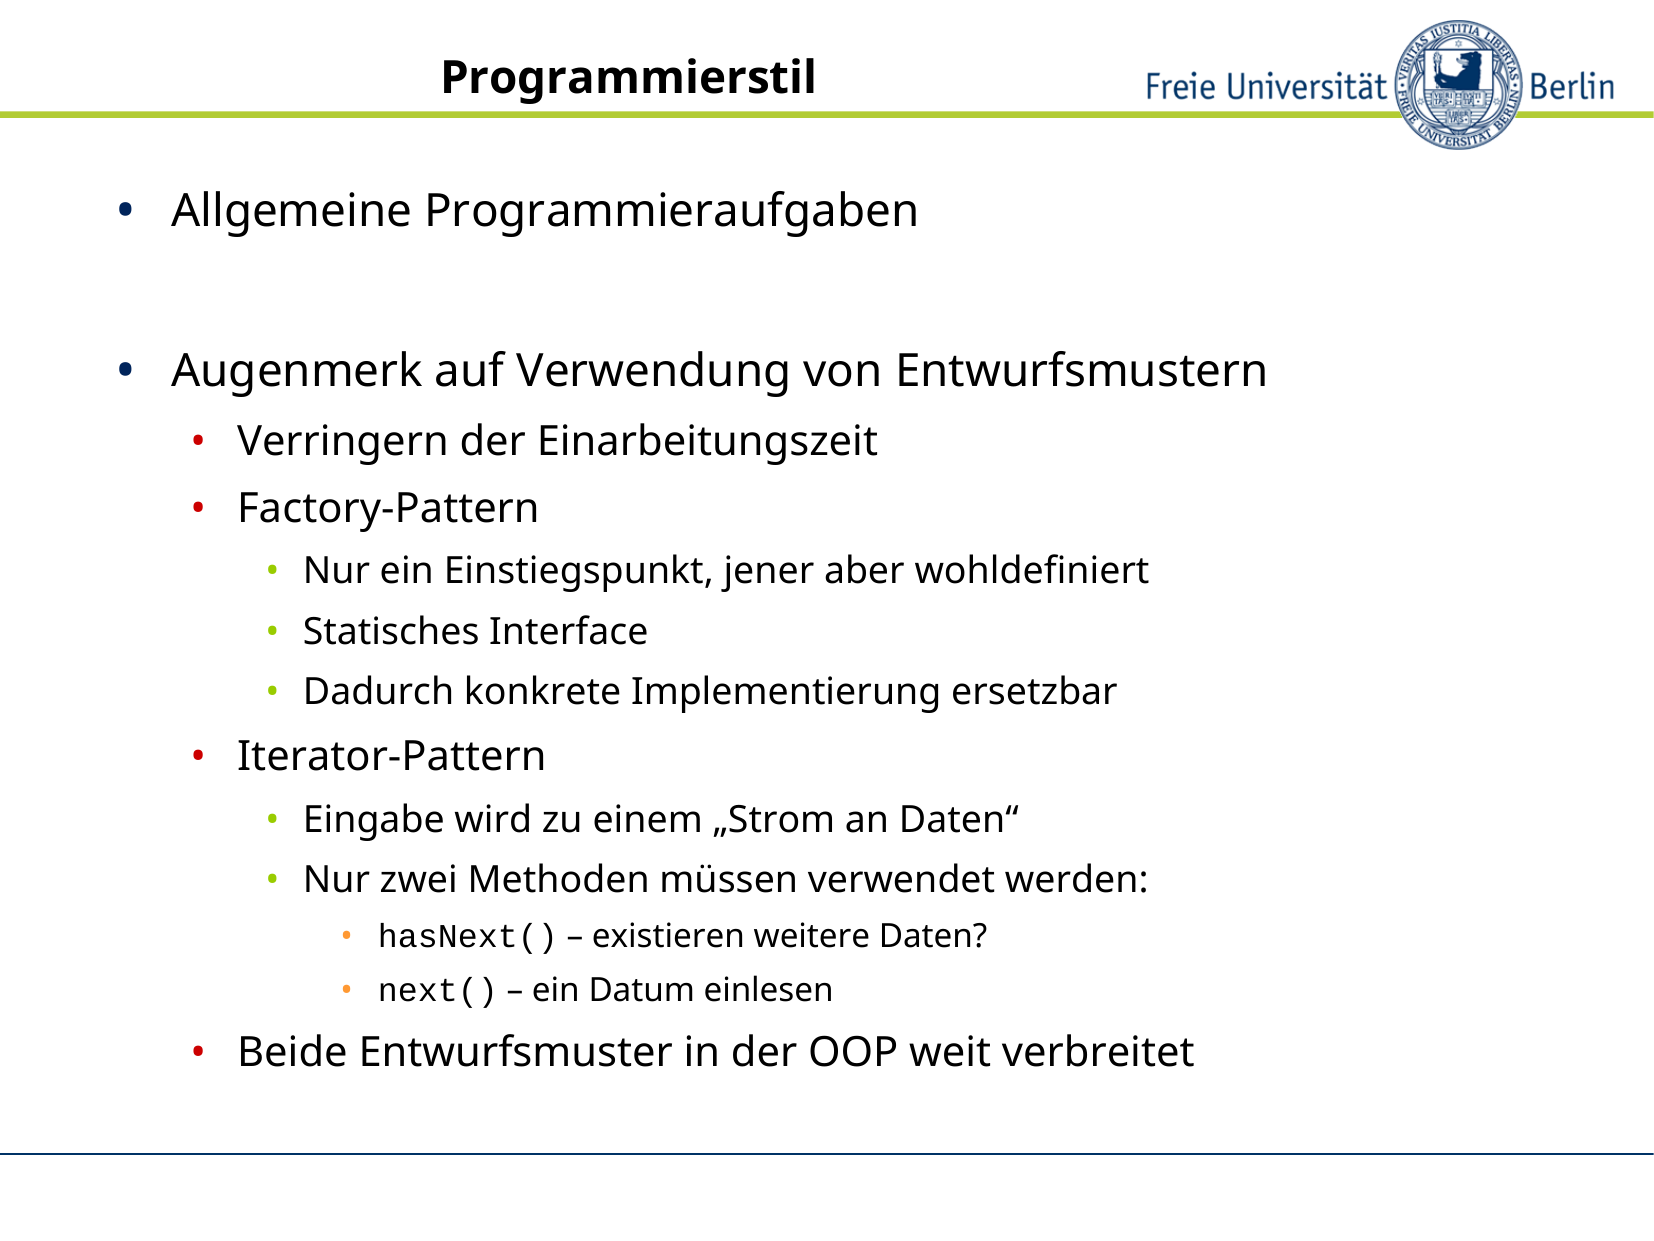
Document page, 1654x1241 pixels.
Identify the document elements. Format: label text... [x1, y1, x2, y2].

list Allgemeine Programmieraufgaben Augenmerk auf Verwendung von Entwurfsmustern Verringern der Einarbeitungszeit Factory-Pattern Nur ein Einstiegspunkt, jener aber wohldefiniert Statisches Interface Dadurch konkrete Implementierung ersetzbar Iterator-Pattern Eingabe wird zu einem „Strom an Daten“ Nur zwei Methoden müssen verwendet werden: hasNext() – existieren weitere Daten? next() – ein Datum einlesen Beide Entwurfsmuster in der OOP weit verbreitet [115, 177, 1418, 1000]
title Programmierstil [422, 0, 1654, 152]
